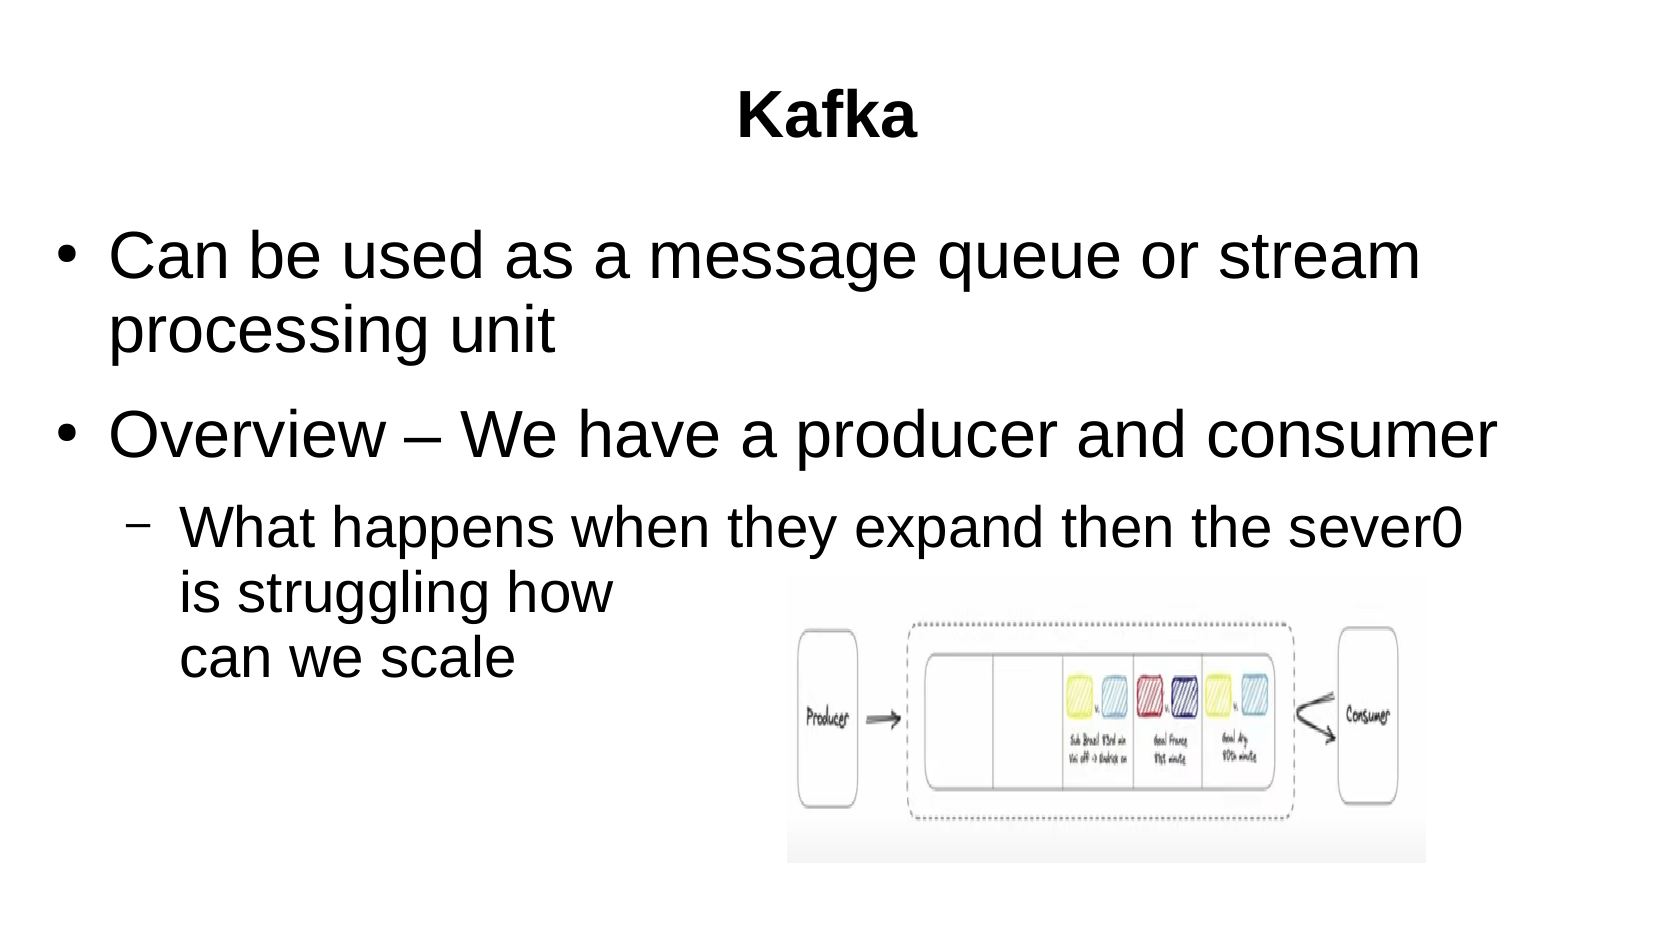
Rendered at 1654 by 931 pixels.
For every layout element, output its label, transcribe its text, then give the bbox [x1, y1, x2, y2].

list Can be used as a message queue or stream processing unit Overview – We have a producer and consumer What happens when they expand then the sever0 is struggling how can we scale [37, 217, 1571, 901]
title Kafka [82, 37, 1571, 193]
picture [787, 575, 1426, 863]
